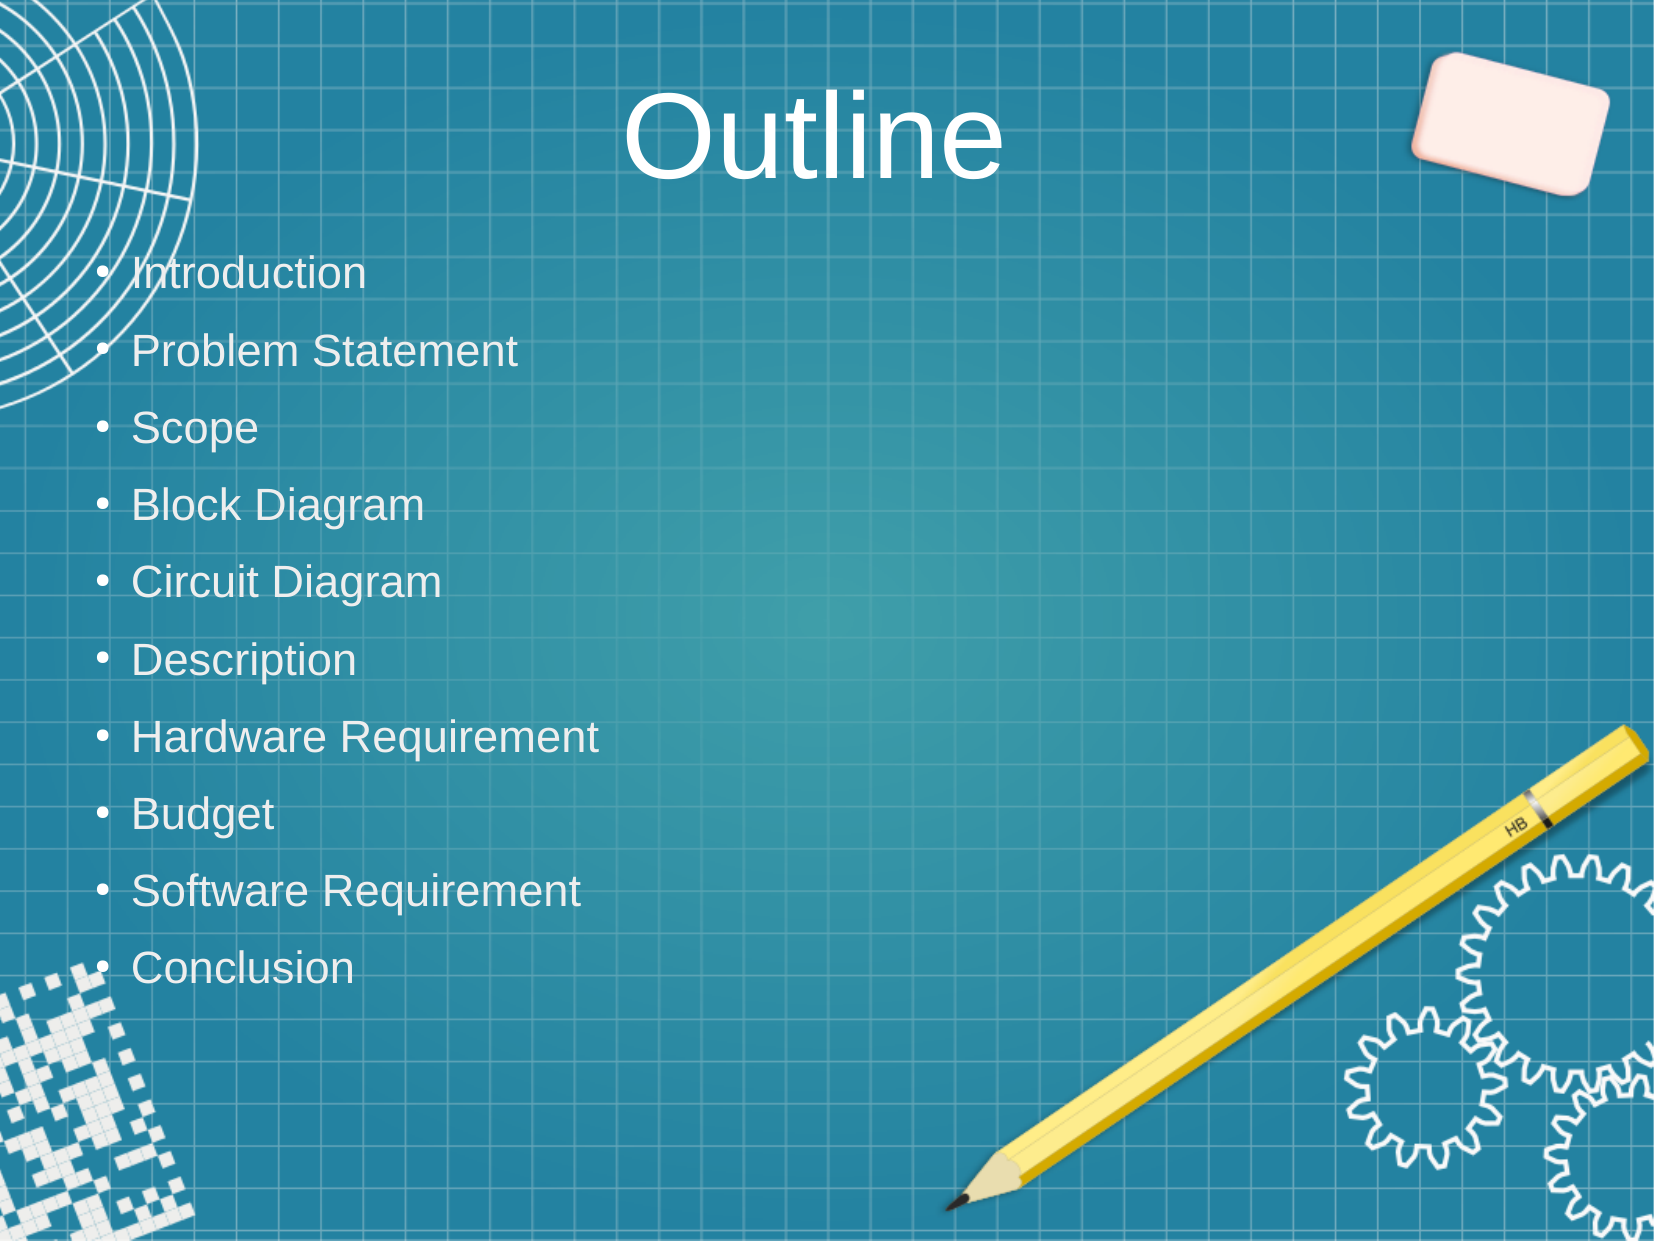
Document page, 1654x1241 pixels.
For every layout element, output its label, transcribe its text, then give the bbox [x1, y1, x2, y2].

picture [0, 0, 1654, 1241]
list Introduction Problem Statement Scope Block Diagram Circuit Diagram Description Hardware Requirement Budget Software Requirement Conclusion [82, 248, 1571, 1004]
title Outline [70, 35, 1560, 237]
